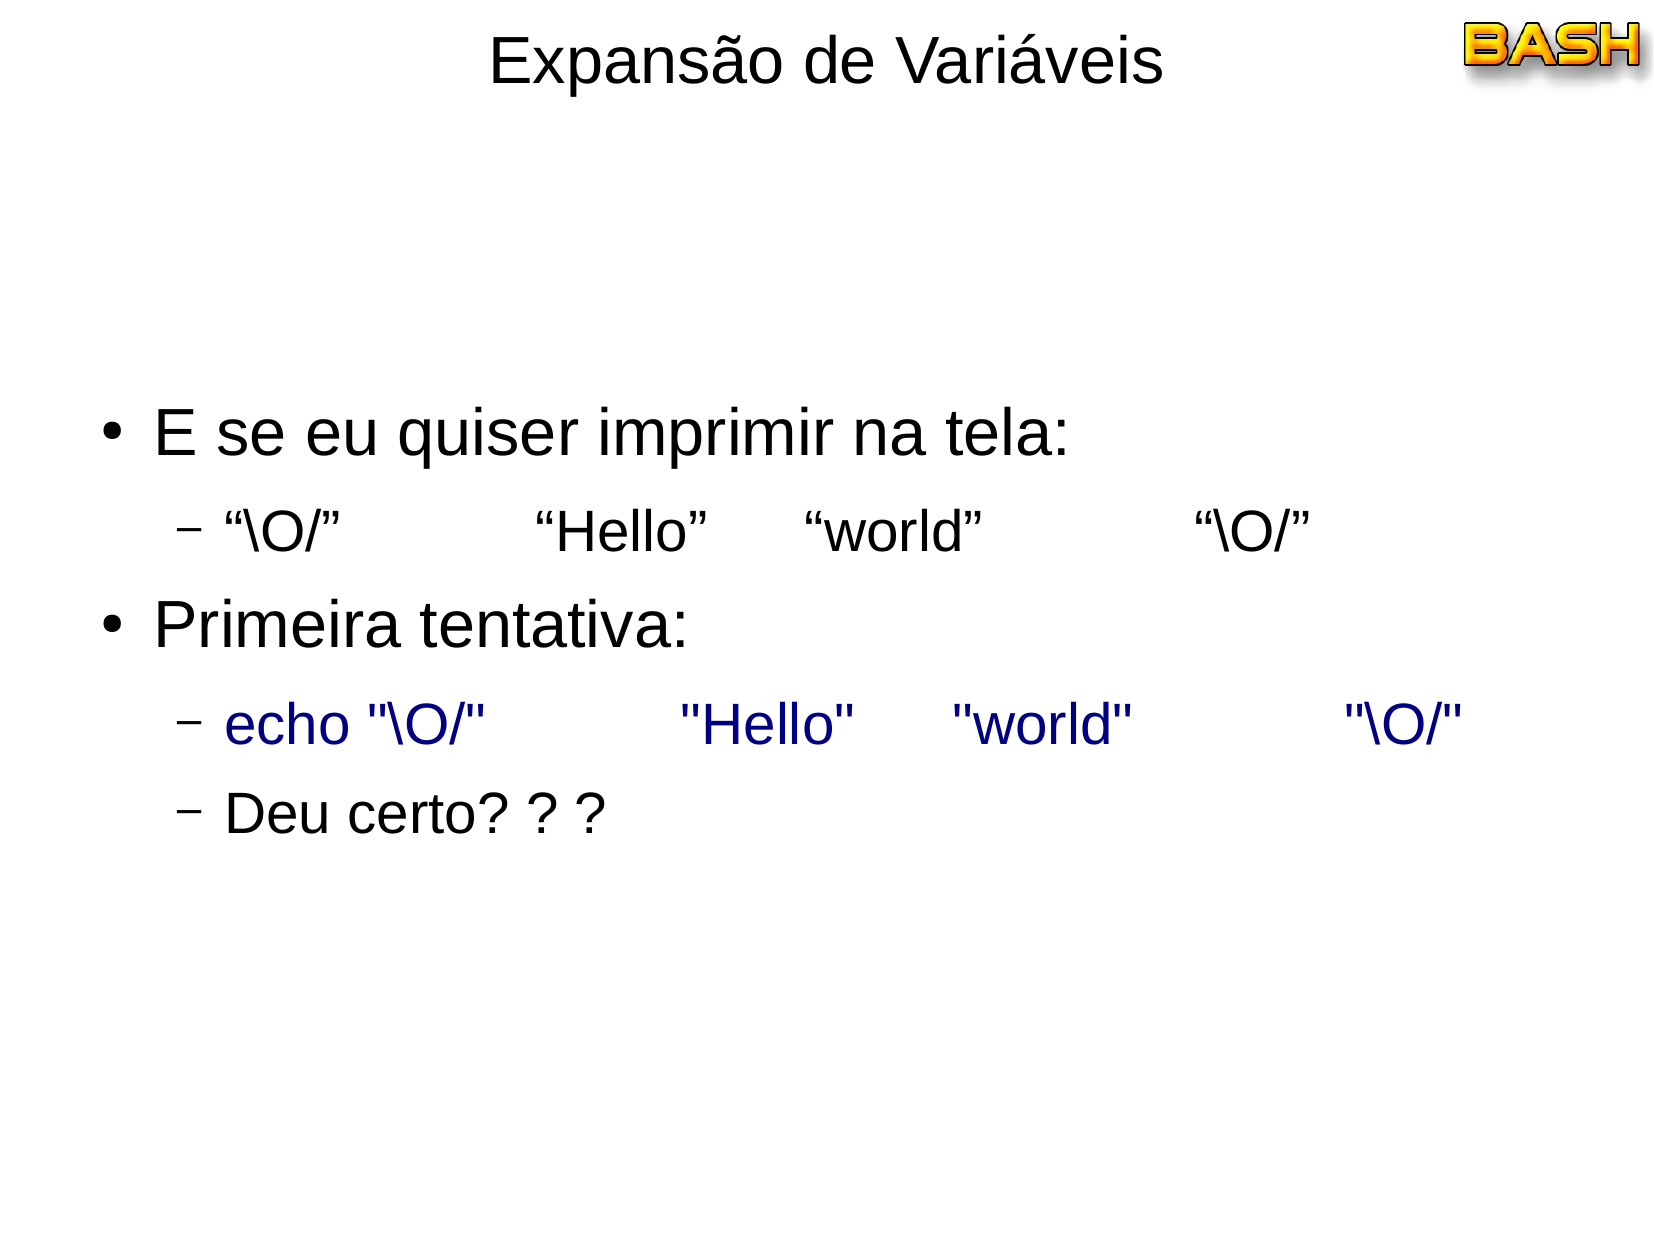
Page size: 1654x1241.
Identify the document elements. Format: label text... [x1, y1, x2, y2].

title Expansão de Variáveis [82, 22, 1571, 98]
list E se eu quiser imprimir na tela: “\O/” “Hello” “world” “\O/” Primeira tentativa: echo "\O/" "Hello" "world" "\O/" Deu certo? ? ? [82, 394, 1571, 846]
picture [1450, 0, 1654, 96]
